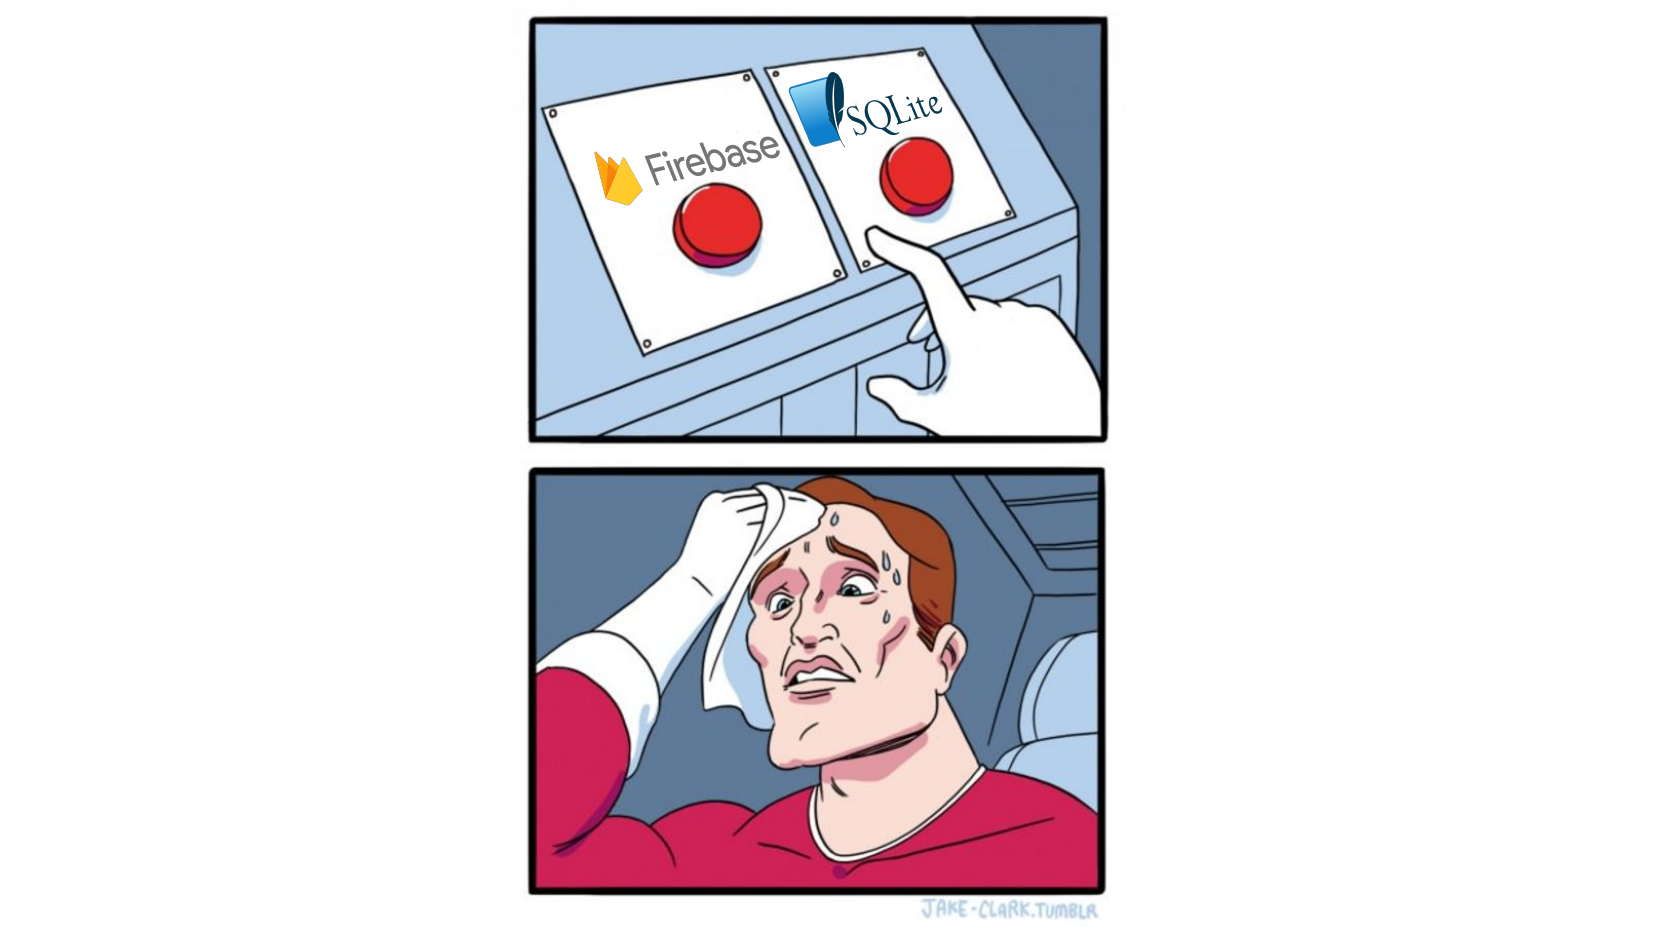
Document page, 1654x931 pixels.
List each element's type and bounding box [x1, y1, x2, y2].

picture [510, 0, 1126, 931]
